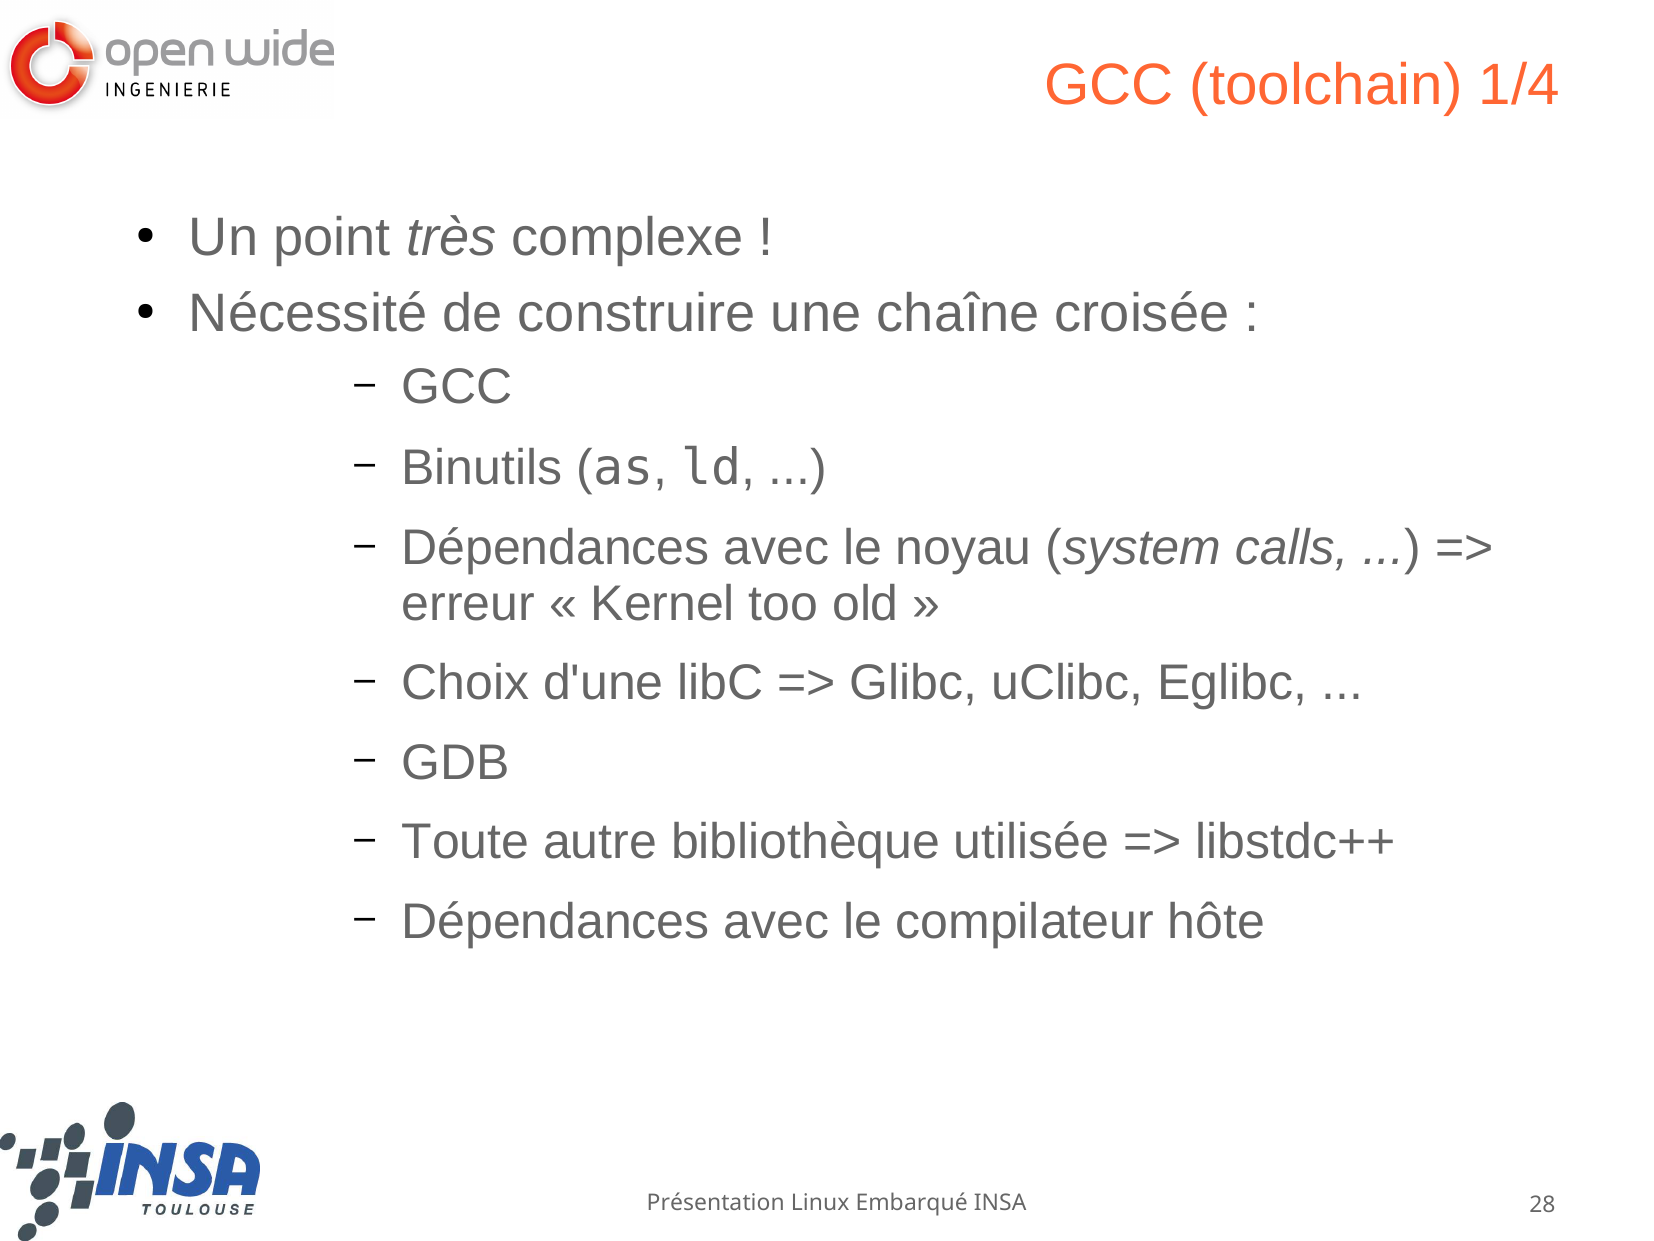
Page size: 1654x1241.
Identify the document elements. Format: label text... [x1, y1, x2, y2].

picture [0, 0, 334, 119]
picture [0, 1102, 260, 1241]
title GCC (toolchain) 1/4 [602, 12, 1561, 157]
list Un point très complexe ! Nécessité de construire une chaîne croisée : GCC Binutils (as, ld, ...) Dépendances avec le noyau (system calls, ...) => erreur « Kernel too old » Choix d'une libC => Glibc, uClibc, Eglibc, ... GDB Toute autre bibliothèque utilisée => libstdc++ Dépendances avec le compilateur hôte [118, 206, 1531, 1114]
